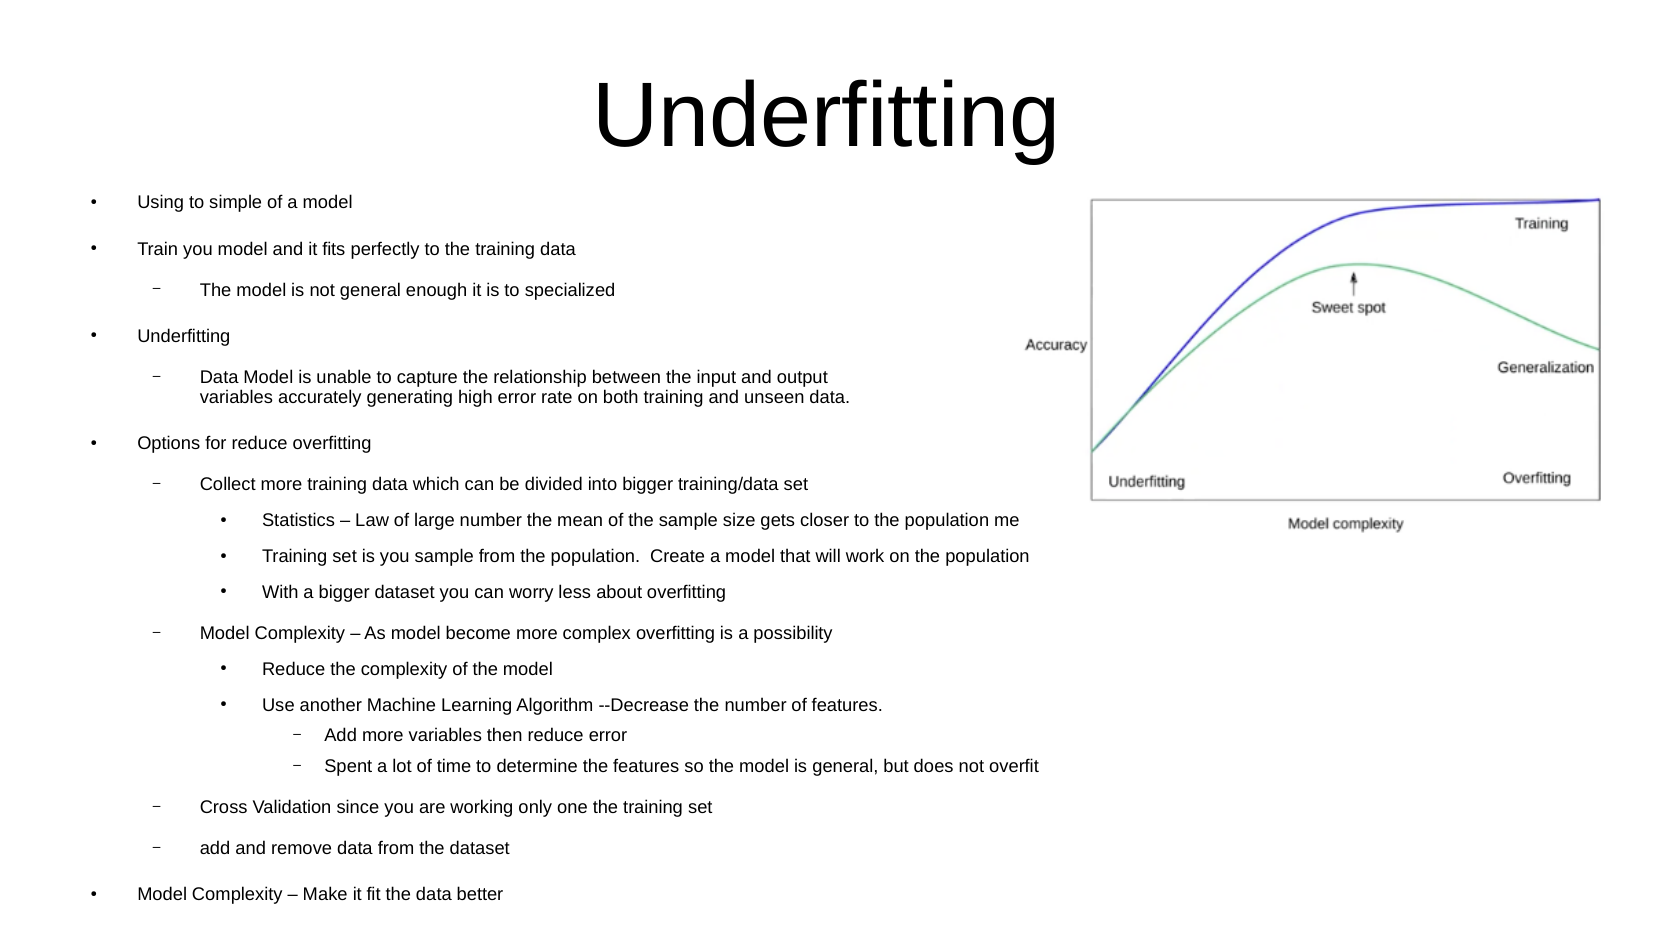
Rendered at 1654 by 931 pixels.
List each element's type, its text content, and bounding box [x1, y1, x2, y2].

picture [1020, 179, 1627, 548]
list Using to simple of a model Train you model and it fits perfectly to the training data The model is not general enough it is to specialized Underfitting Data Model is unable to capture the relationship between the input and output variables accurately generating high error rate on both training and unseen data. Options for reduce overfitting Collect more training data which can be divided into bigger training/data set Statistics – Law of large number the mean of the sample size gets closer to the population mean Training set is you sample from the population. Create a model that will work on the population With a bigger dataset you can worry less about overfitting Model Complexity – As model become more complex overfitting is a possibility Reduce the complexity of the model Use another Machine Learning Algorithm --Decrease the number of features. Add more variables then reduce error Spent a lot of time to determine the features so the model is general, but does not overfit Cross Validation since you are working only one the training set add and remove data from the dataset Model Complexity – Make it fit the data better [75, 192, 1571, 916]
title Underfitting [82, 37, 1571, 192]
